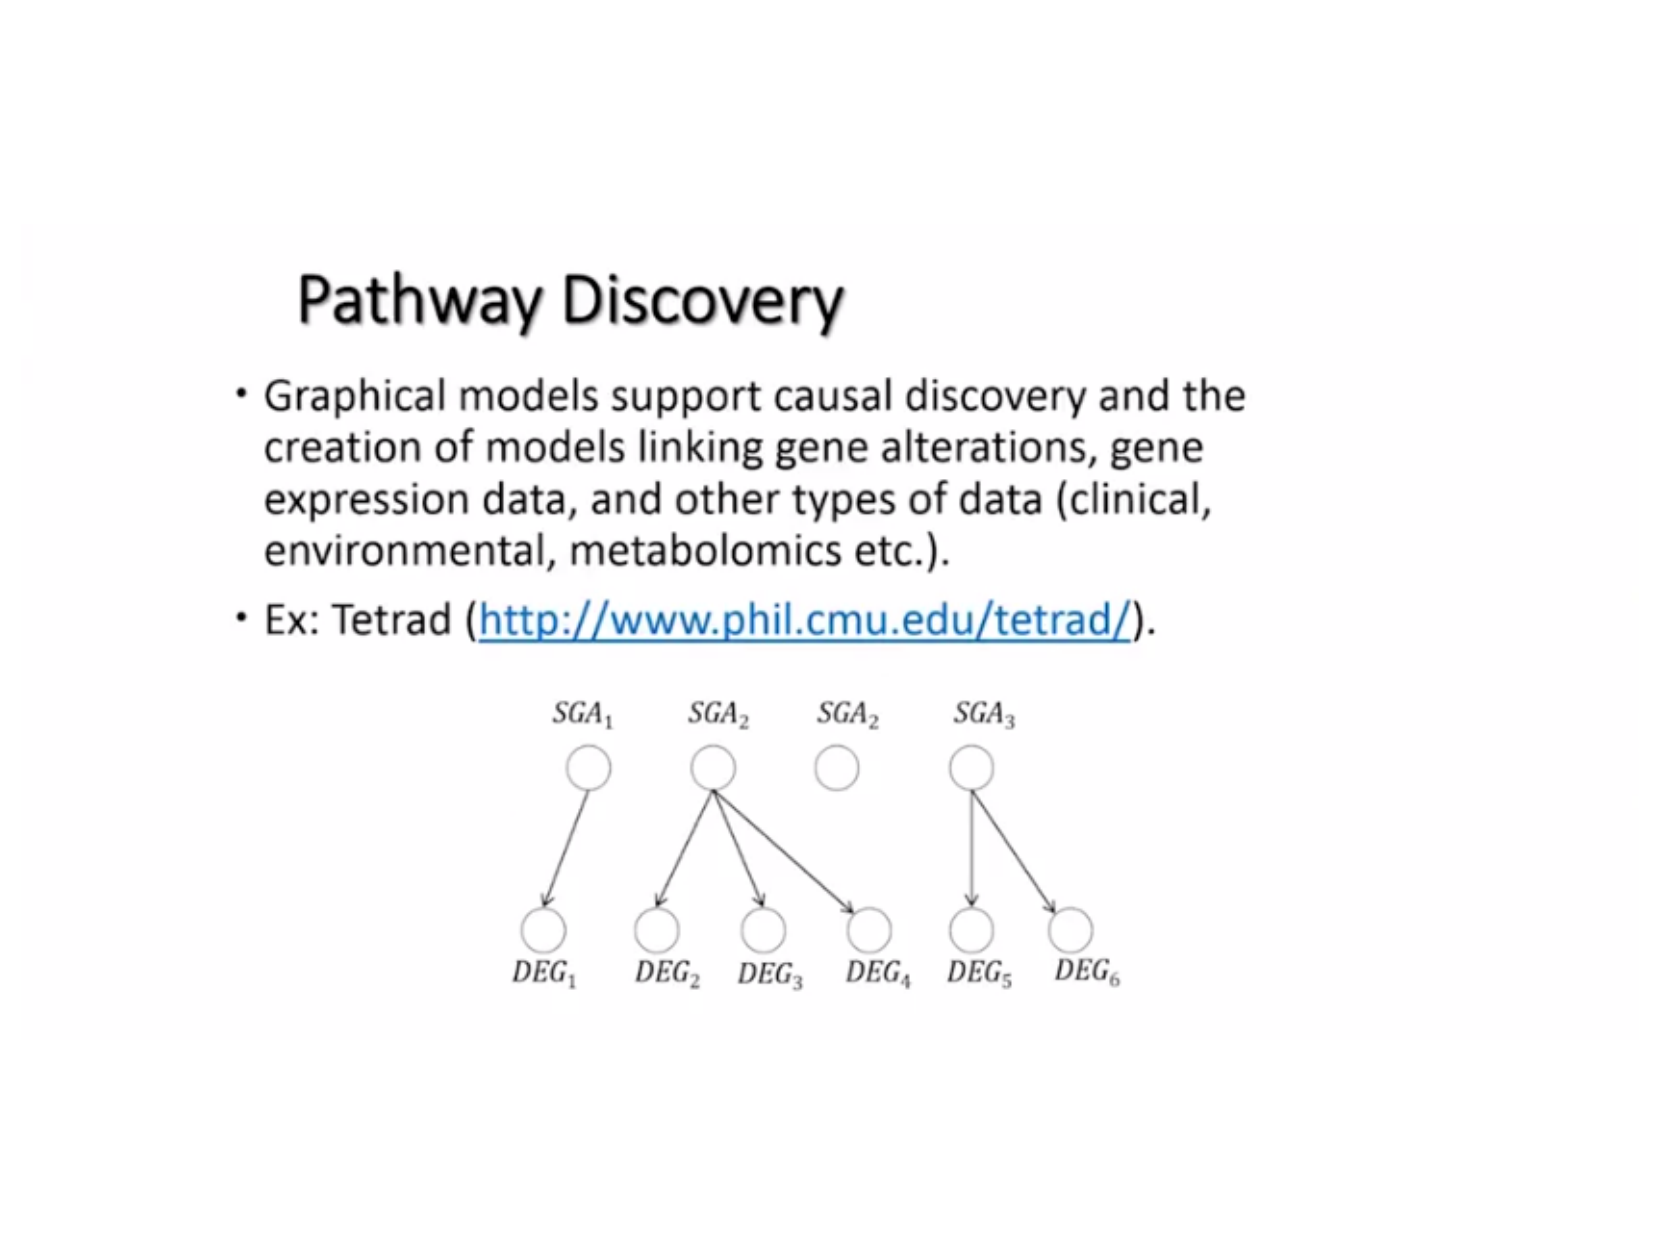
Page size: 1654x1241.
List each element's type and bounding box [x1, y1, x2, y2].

picture [21, 224, 1639, 1040]
